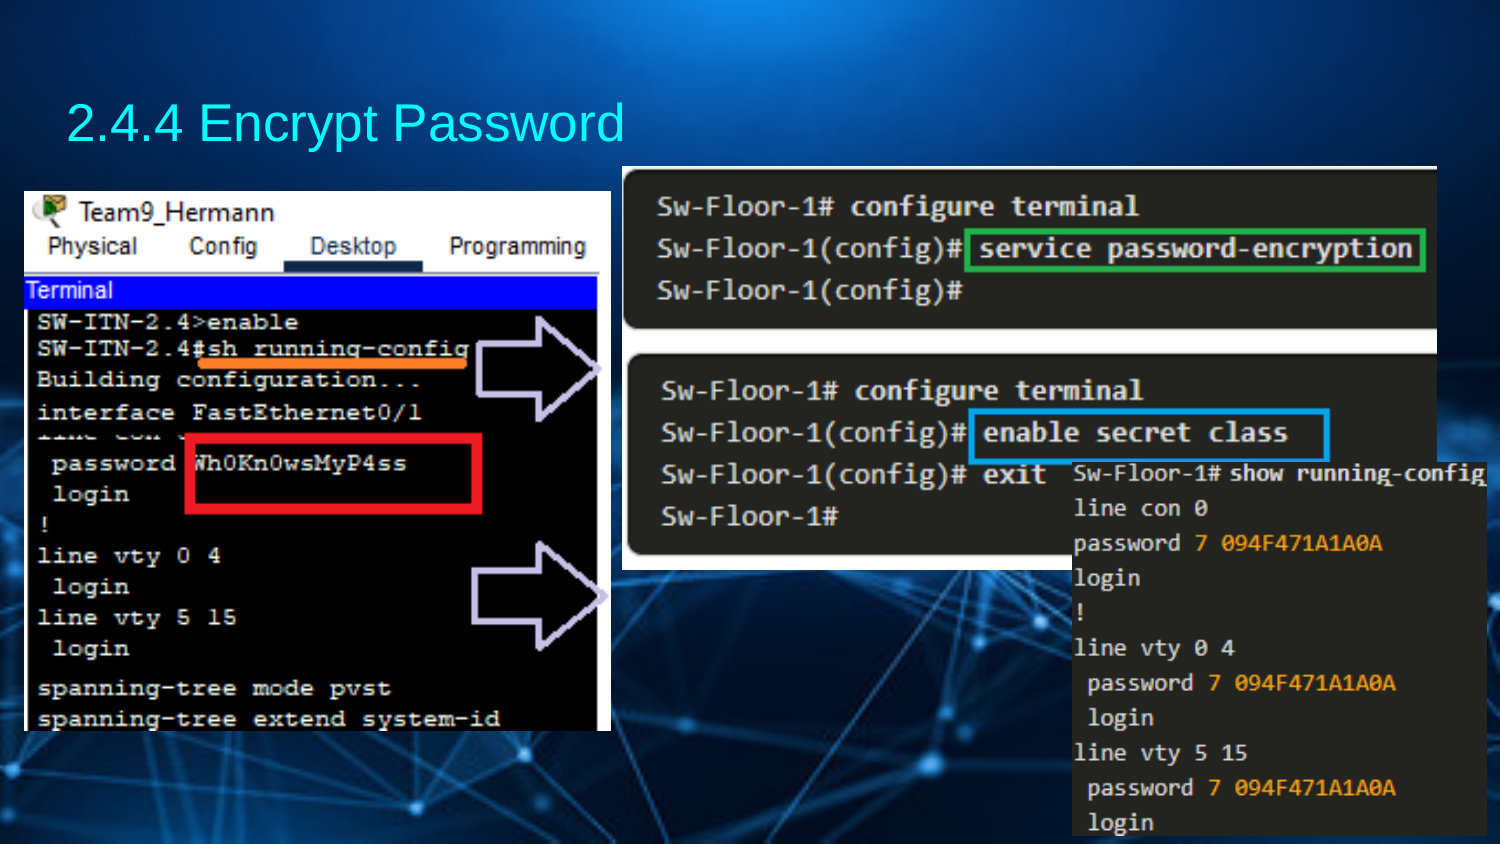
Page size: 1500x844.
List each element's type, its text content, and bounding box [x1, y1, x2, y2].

title 2.4.4 Encrypt Password [51, 72, 1449, 167]
picture [0, 0, 1500, 844]
